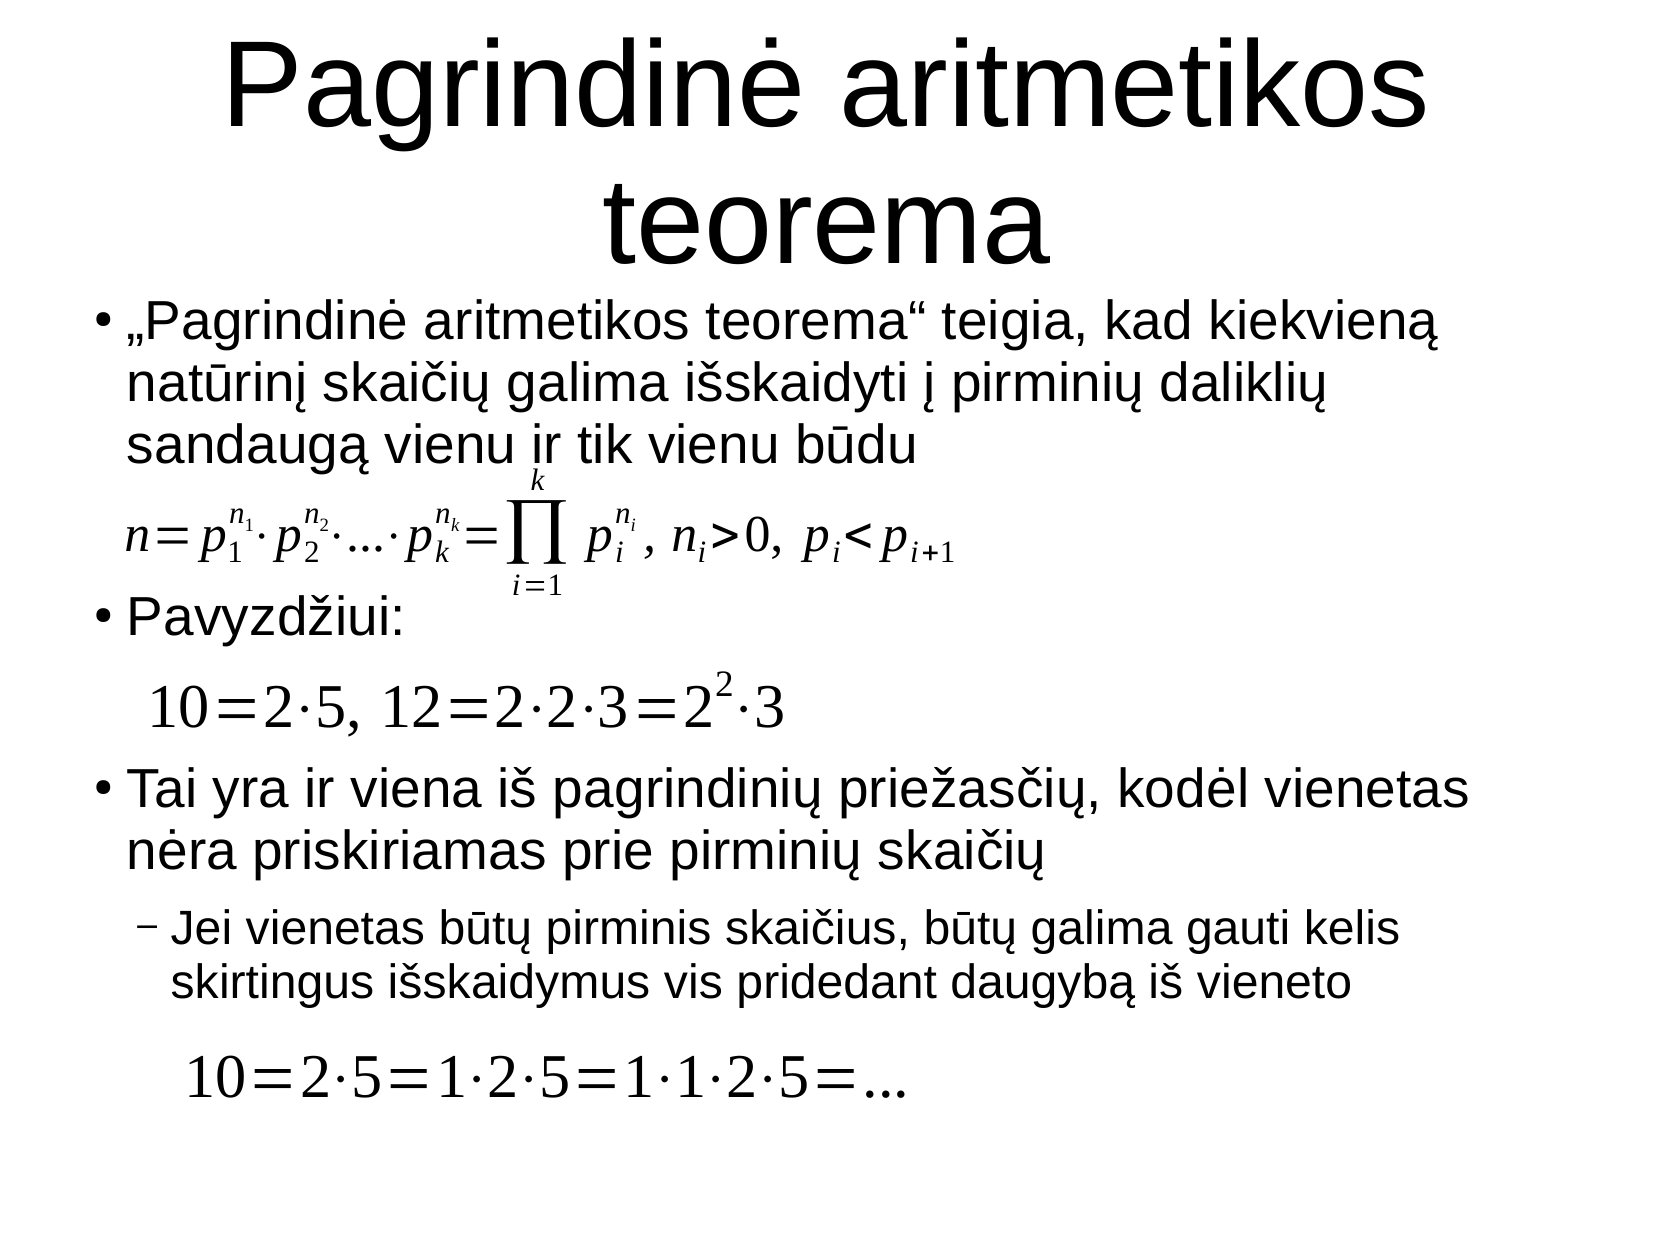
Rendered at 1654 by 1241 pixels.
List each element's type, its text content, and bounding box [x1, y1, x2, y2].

chart [118, 462, 962, 603]
title Pagrindinė aritmetikos teorema [82, 16, 1571, 289]
list „Pagrindinė aritmetikos teorema“ teigia, kad kiekvieną natūrinį skaičių galima išskaidyti į pirminių daliklių sandaugą vienu ir tik vienu būdu Pavyzdžiui: Tai yra ir viena iš pagrindinių priežasčių, kodėl vienetas nėra priskiriamas prie pirminių skaičių Jei vienetas būtų pirminis skaičius, būtų galima gauti kelis skirtingus išskaidymus vis pridedant daugybą iš vieneto [82, 289, 1571, 1009]
chart [141, 663, 792, 742]
chart [178, 1041, 916, 1111]
